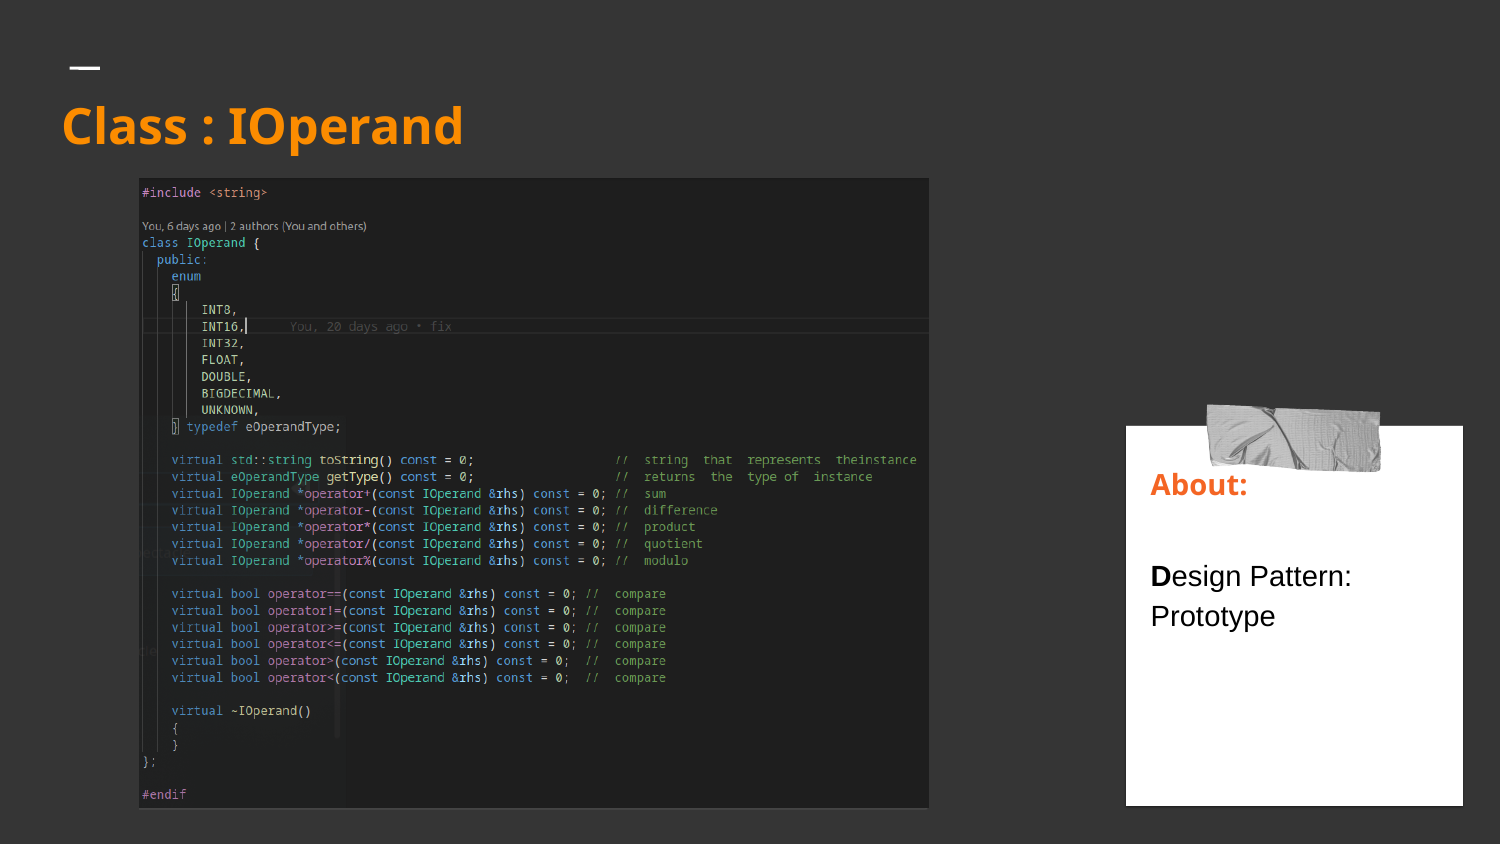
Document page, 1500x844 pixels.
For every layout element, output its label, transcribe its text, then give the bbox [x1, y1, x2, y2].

title Class : IOperand [46, 79, 1463, 709]
picture [139, 178, 929, 808]
picture [1112, 404, 1476, 821]
text_box About: Design Pattern: Prototype [1135, 451, 1452, 781]
